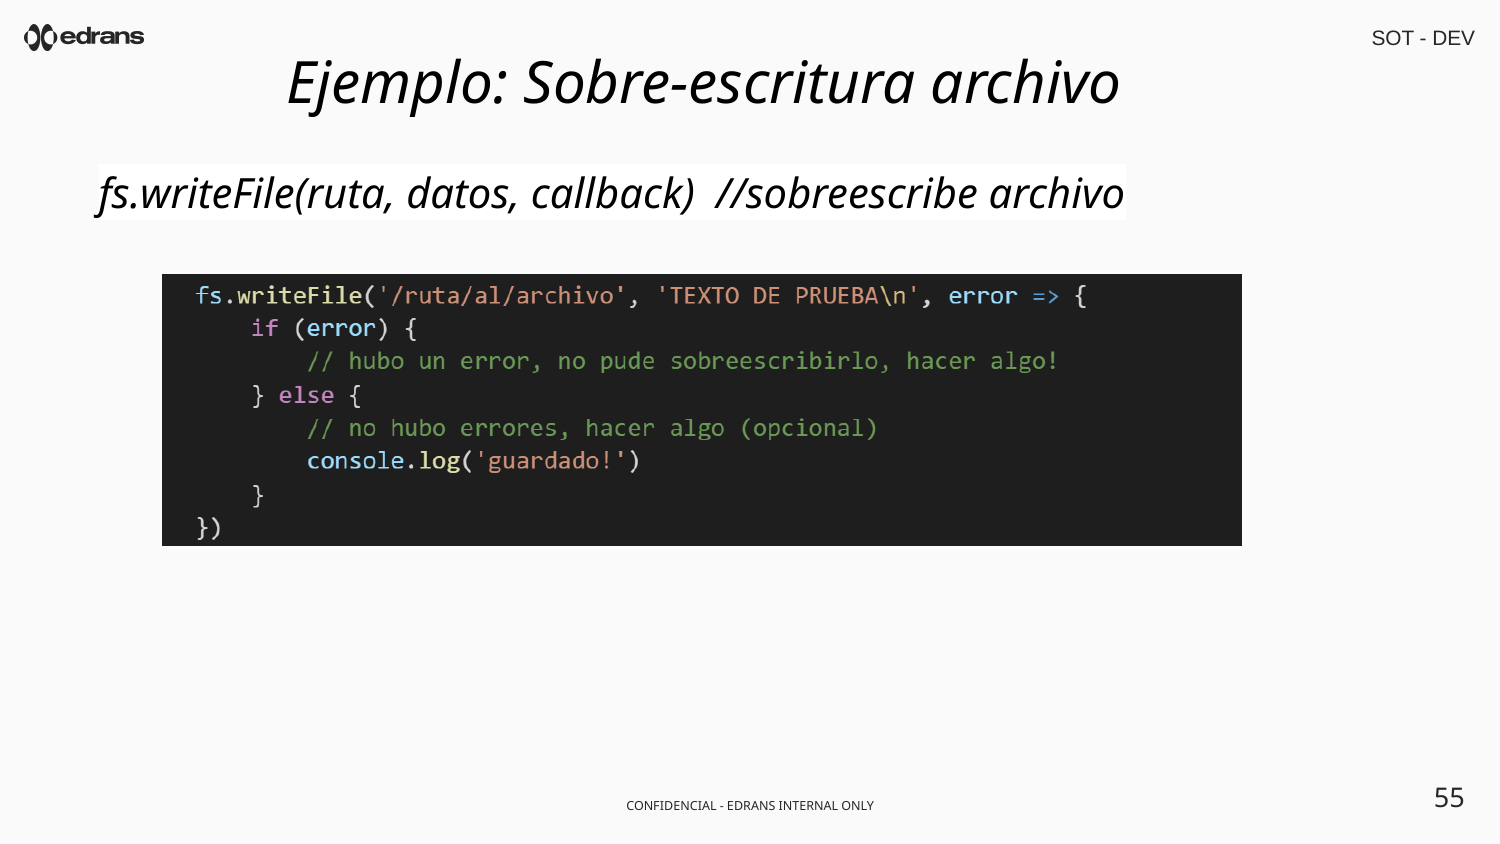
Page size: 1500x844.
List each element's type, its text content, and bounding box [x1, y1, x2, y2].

text_box SOT - DEV [1266, 24, 1475, 51]
picture [24, 24, 144, 51]
text_box fs.writeFile(ruta, datos, callback) //sobreescribe archivo [83, 143, 1296, 746]
slide_number <número> [1389, 764, 1480, 830]
text_box Ejemplo: Sobre-escritura archivo [155, 30, 1253, 143]
picture [162, 274, 1242, 546]
text_box CONFIDENCIAL - EDRANS INTERNAL ONLY [613, 797, 887, 814]
